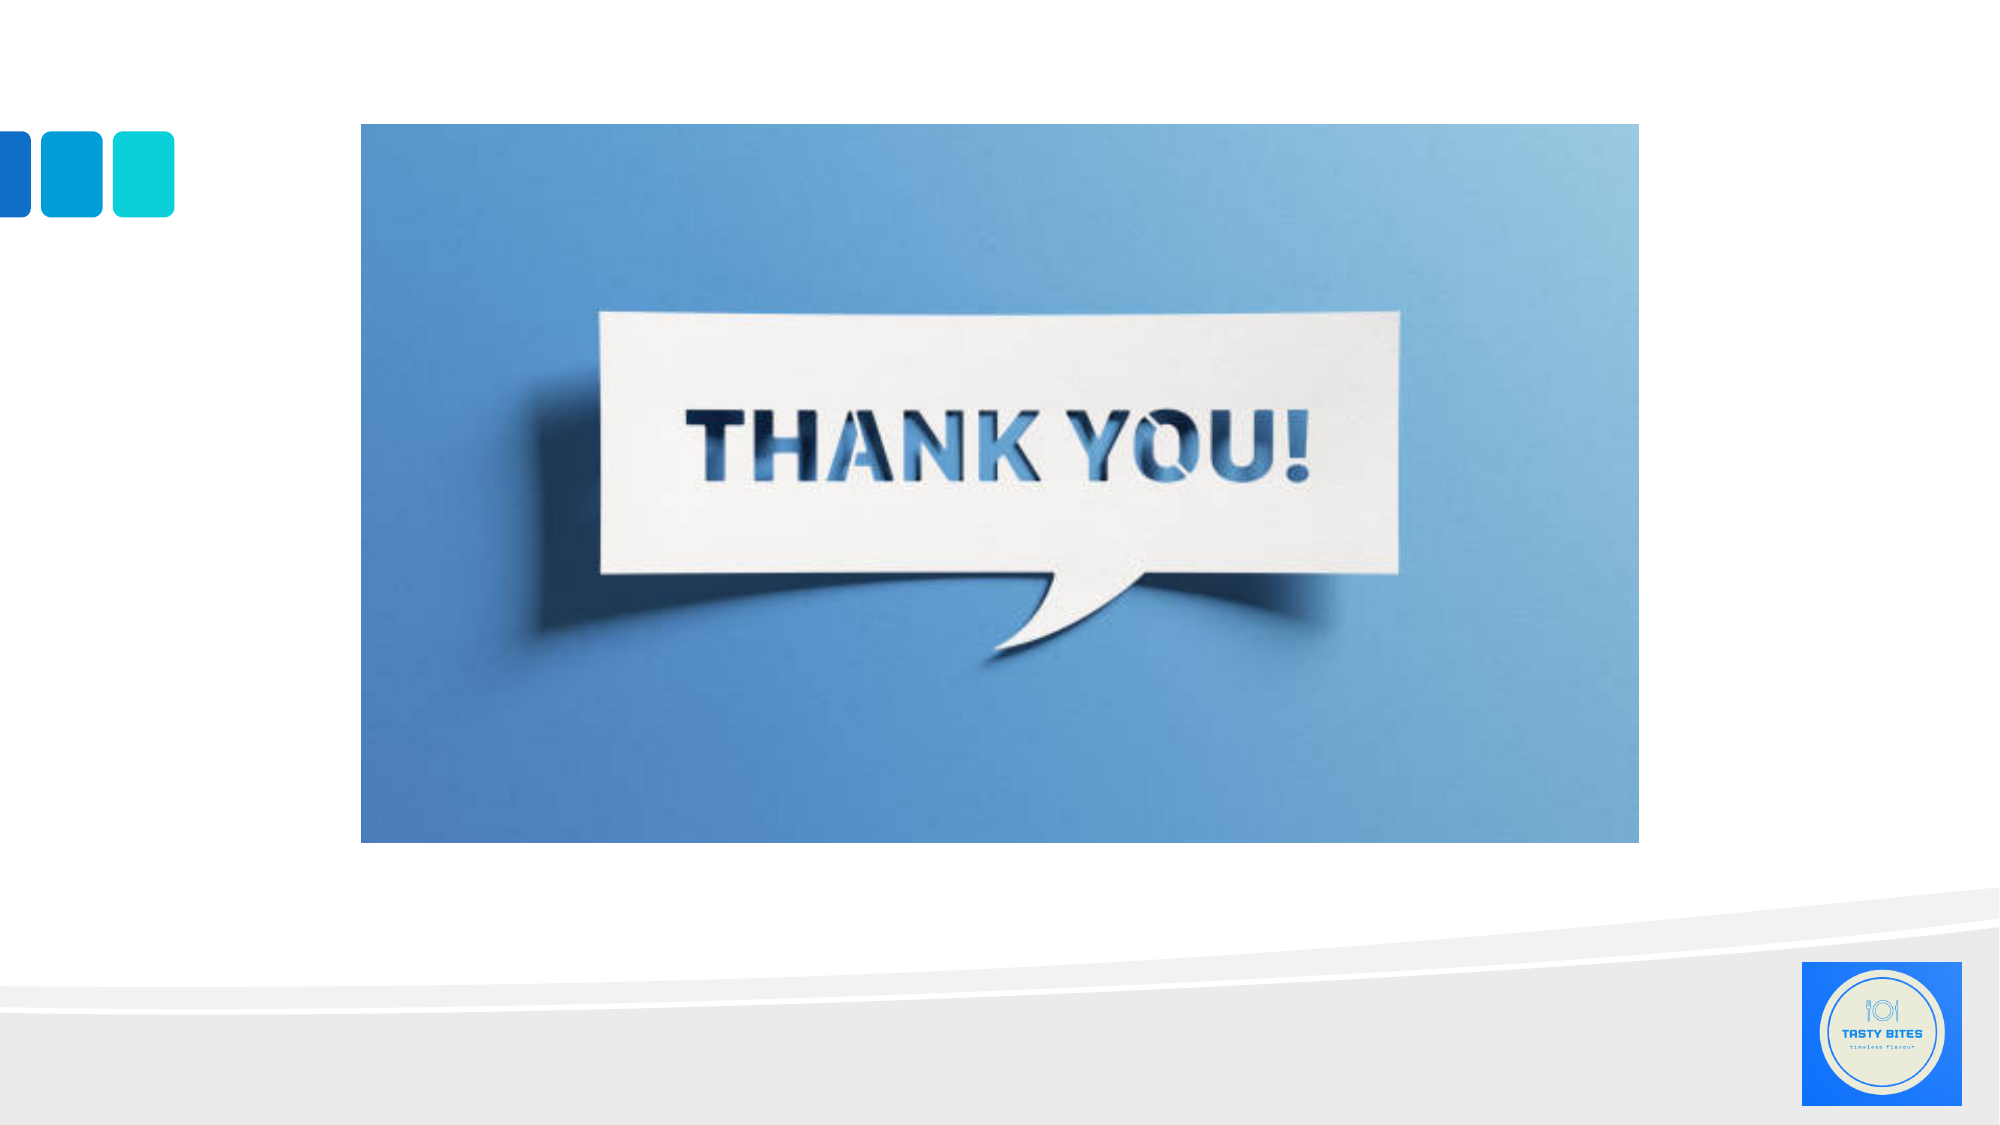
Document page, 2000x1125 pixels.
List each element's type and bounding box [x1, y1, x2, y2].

picture [361, 125, 1639, 843]
picture [1802, 962, 1962, 1106]
